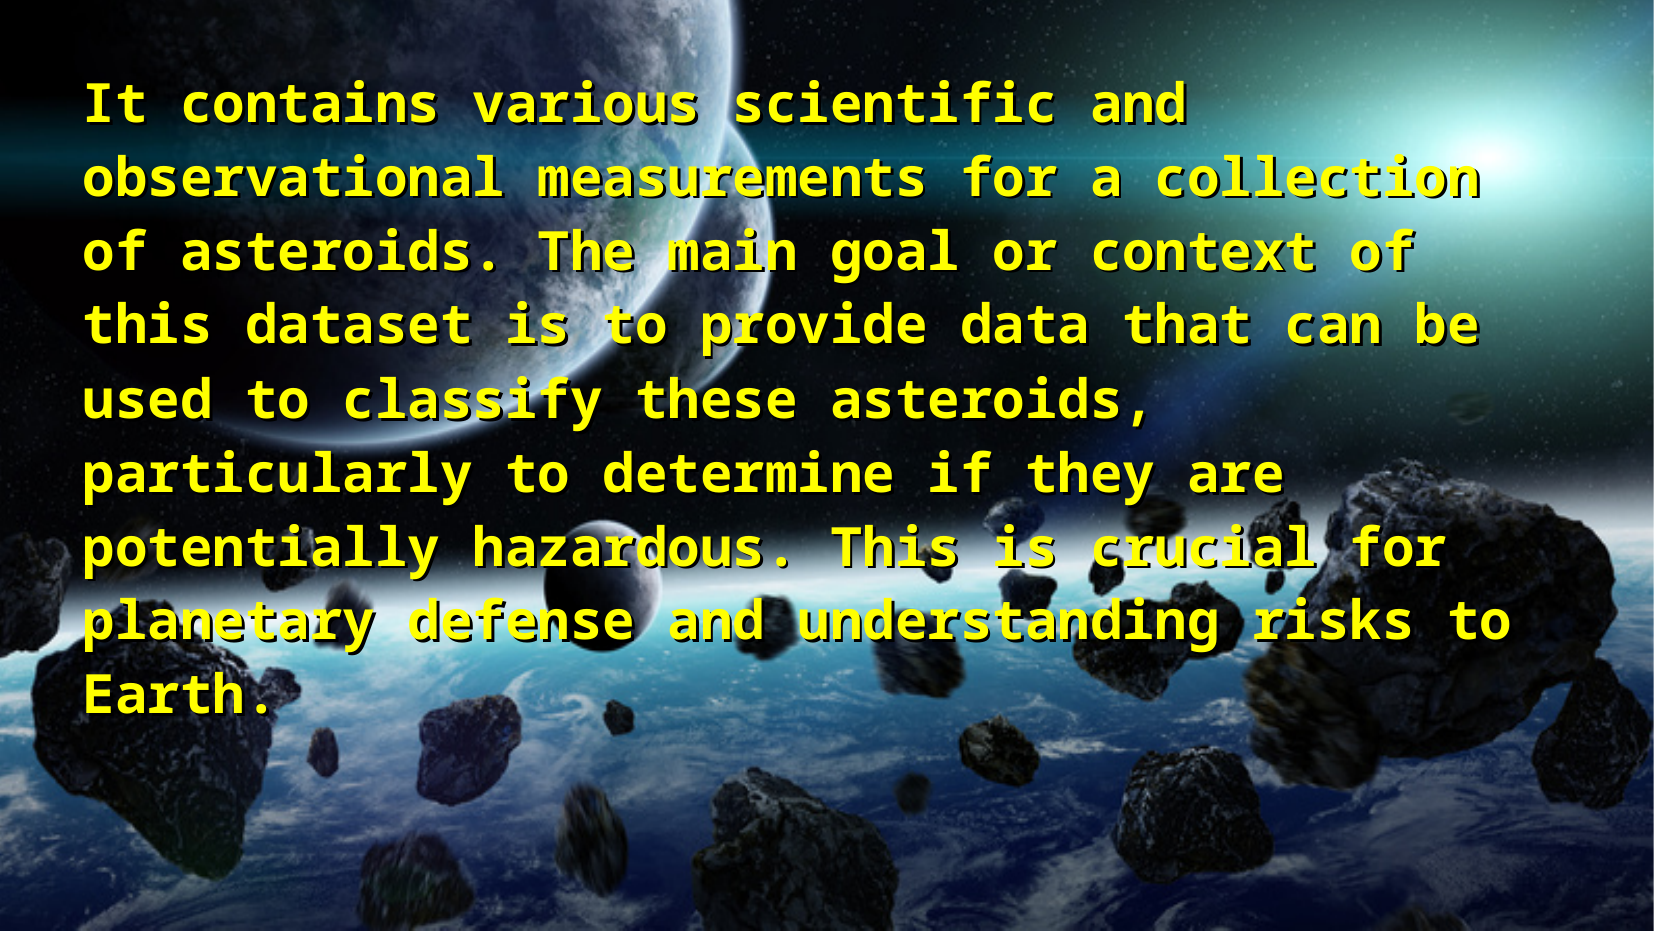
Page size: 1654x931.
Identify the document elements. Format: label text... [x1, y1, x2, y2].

subtitle It contains various scientific and observational measurements for a collection of asteroids. The main goal or context of this dataset is to provide data that can be used to classify these asteroids, particularly to determine if they are potentially hazardous. This is crucial for planetary defense and understanding risks to Earth. [82, 37, 1571, 757]
picture [0, 0, 1654, 931]
